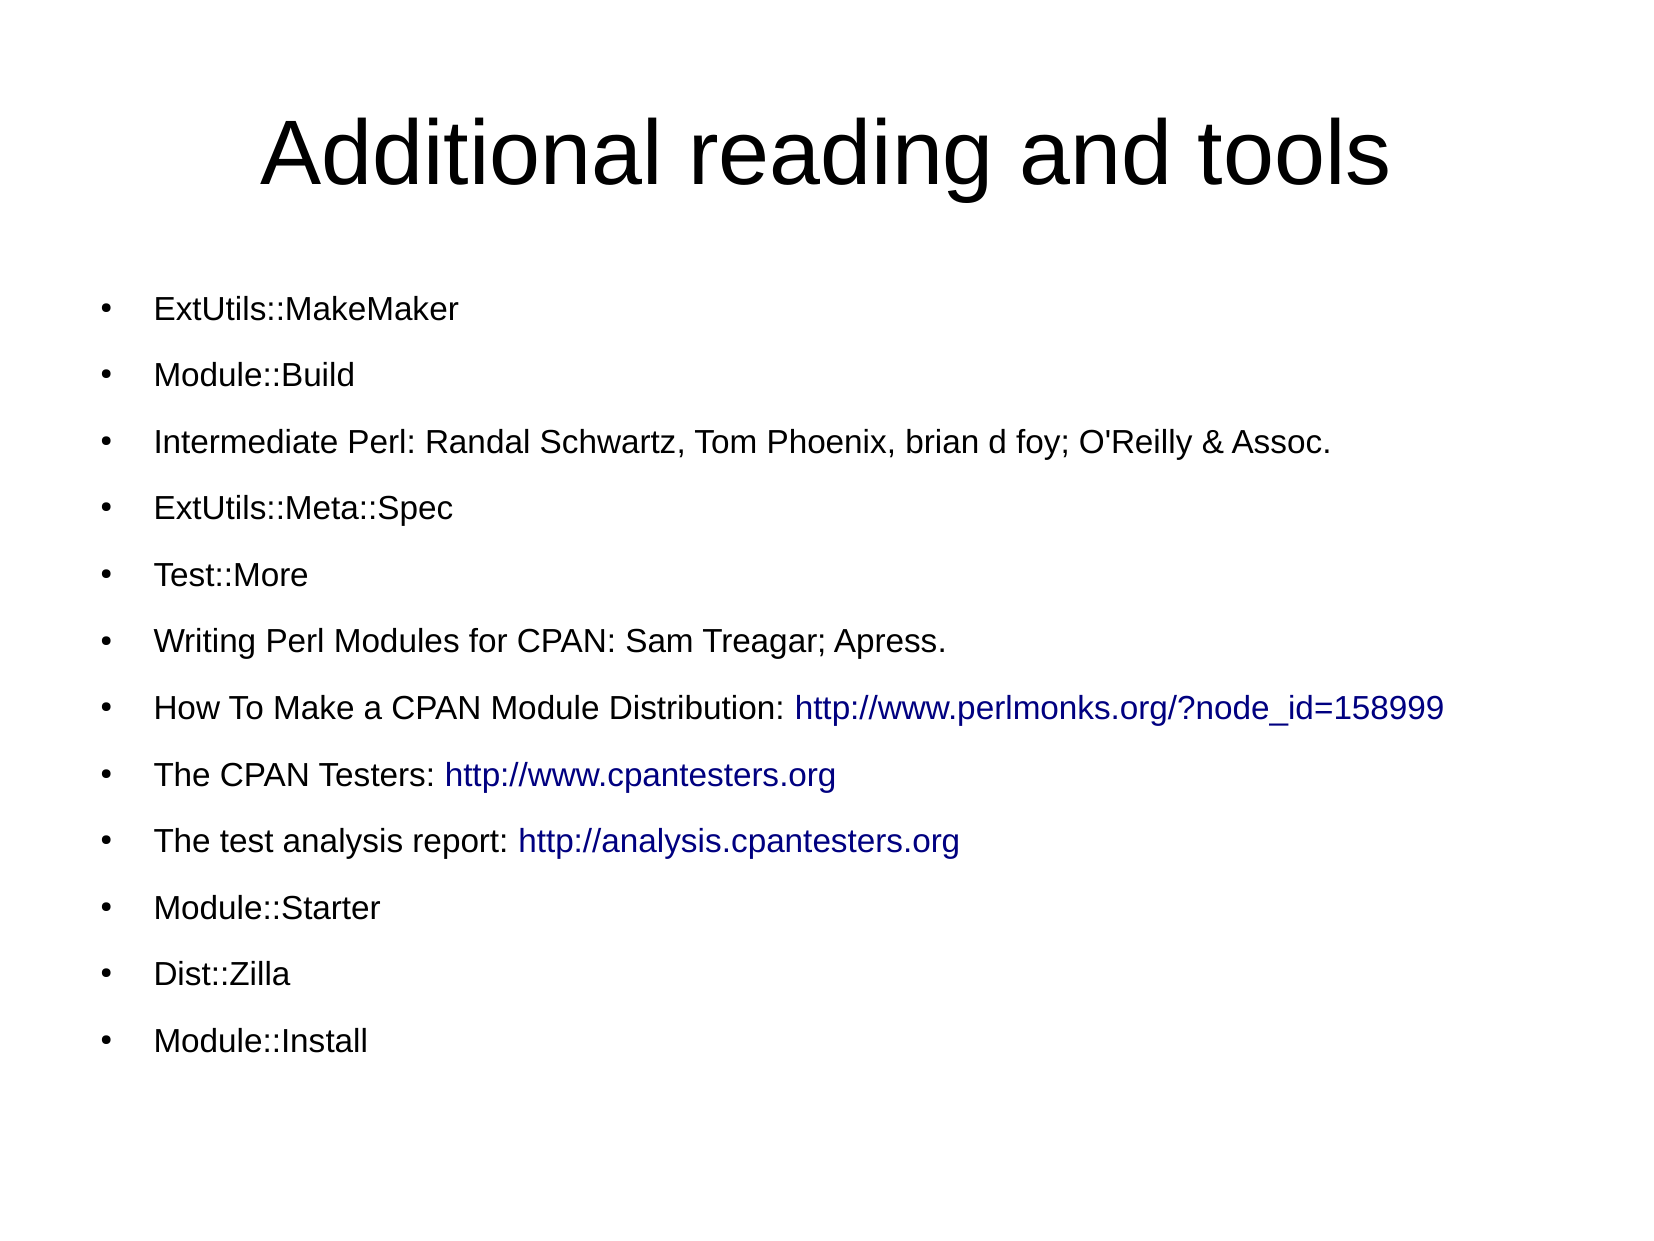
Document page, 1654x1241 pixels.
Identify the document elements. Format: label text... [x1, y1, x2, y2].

title Additional reading and tools [82, 49, 1571, 257]
list ExtUtils::MakeMaker Module::Build Intermediate Perl: Randal Schwartz, Tom Phoenix, brian d foy; O'Reilly & Assoc. ExtUtils::Meta::Spec Test::More Writing Perl Modules for CPAN: Sam Treagar; Apress. How To Make a CPAN Module Distribution: http://www.perlmonks.org/?node_id=158999 The CPAN Testers: http://www.cpantesters.org The test analysis report: http://analysis.cpantesters.org Module::Starter Dist::Zilla Module::Install [82, 290, 1571, 1109]
